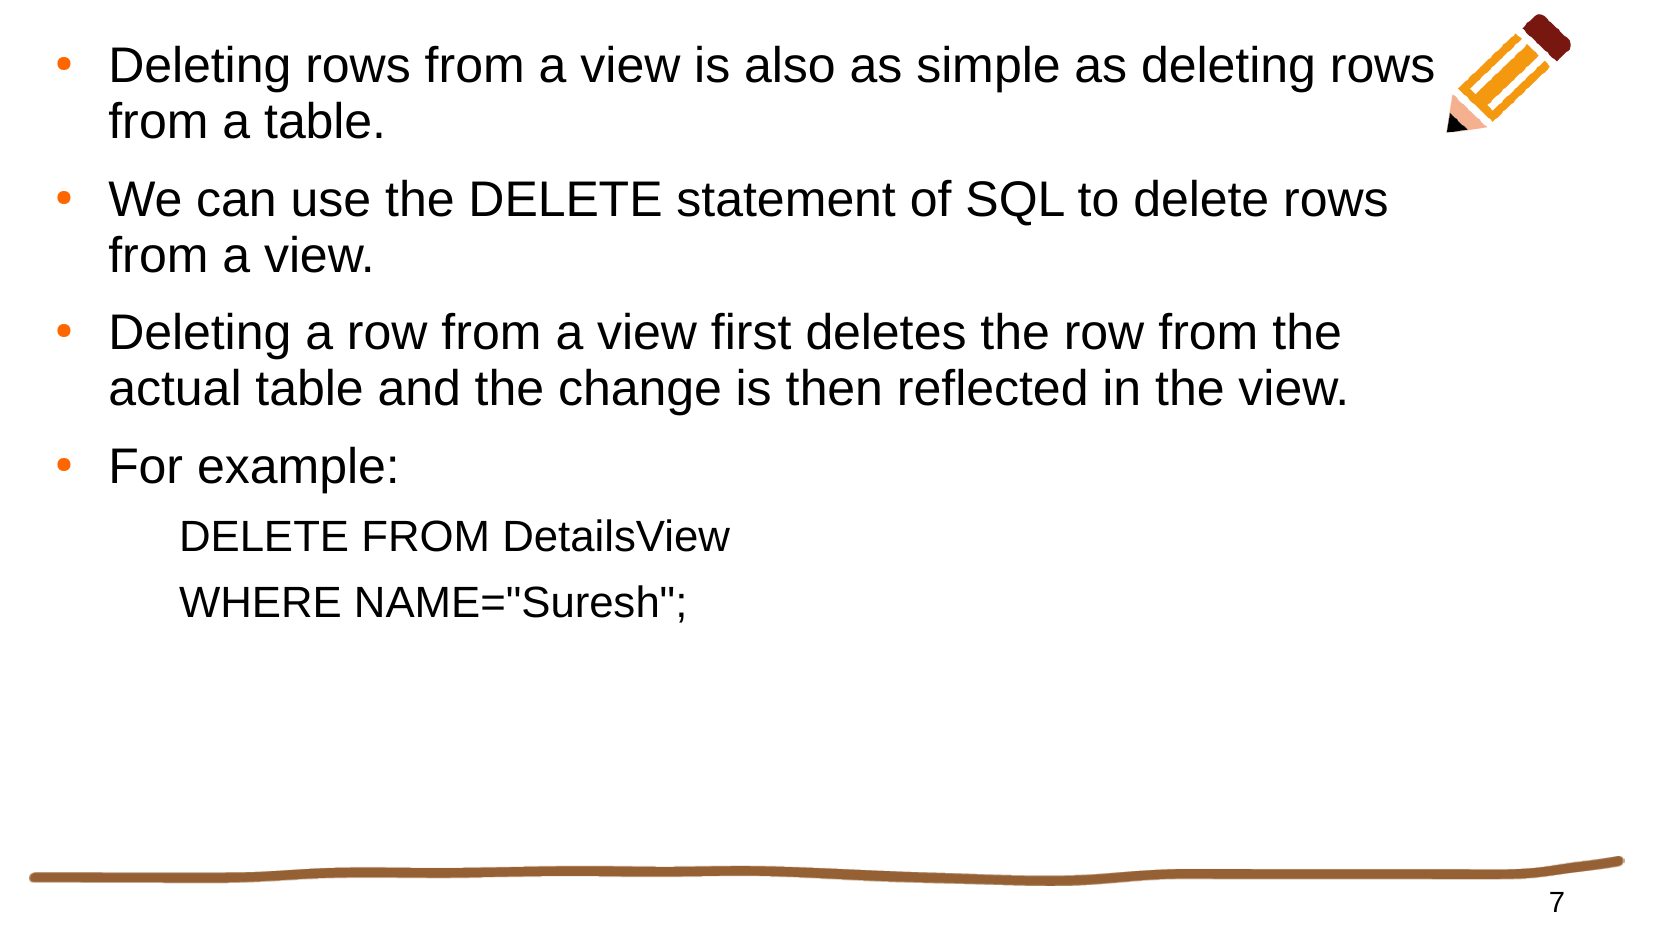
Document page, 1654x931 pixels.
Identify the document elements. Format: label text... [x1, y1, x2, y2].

picture [1446, 14, 1571, 133]
picture [29, 856, 1625, 886]
list Deleting rows from a view is also as simple as deleting rows from a table. We can use the DELETE statement of SQL to delete rows from a view. Deleting a row from a view first deletes the row from the actual table and the change is then reflected in the view. For example: DELETE FROM DetailsView WHERE NAME="Suresh"; [37, 37, 1487, 875]
